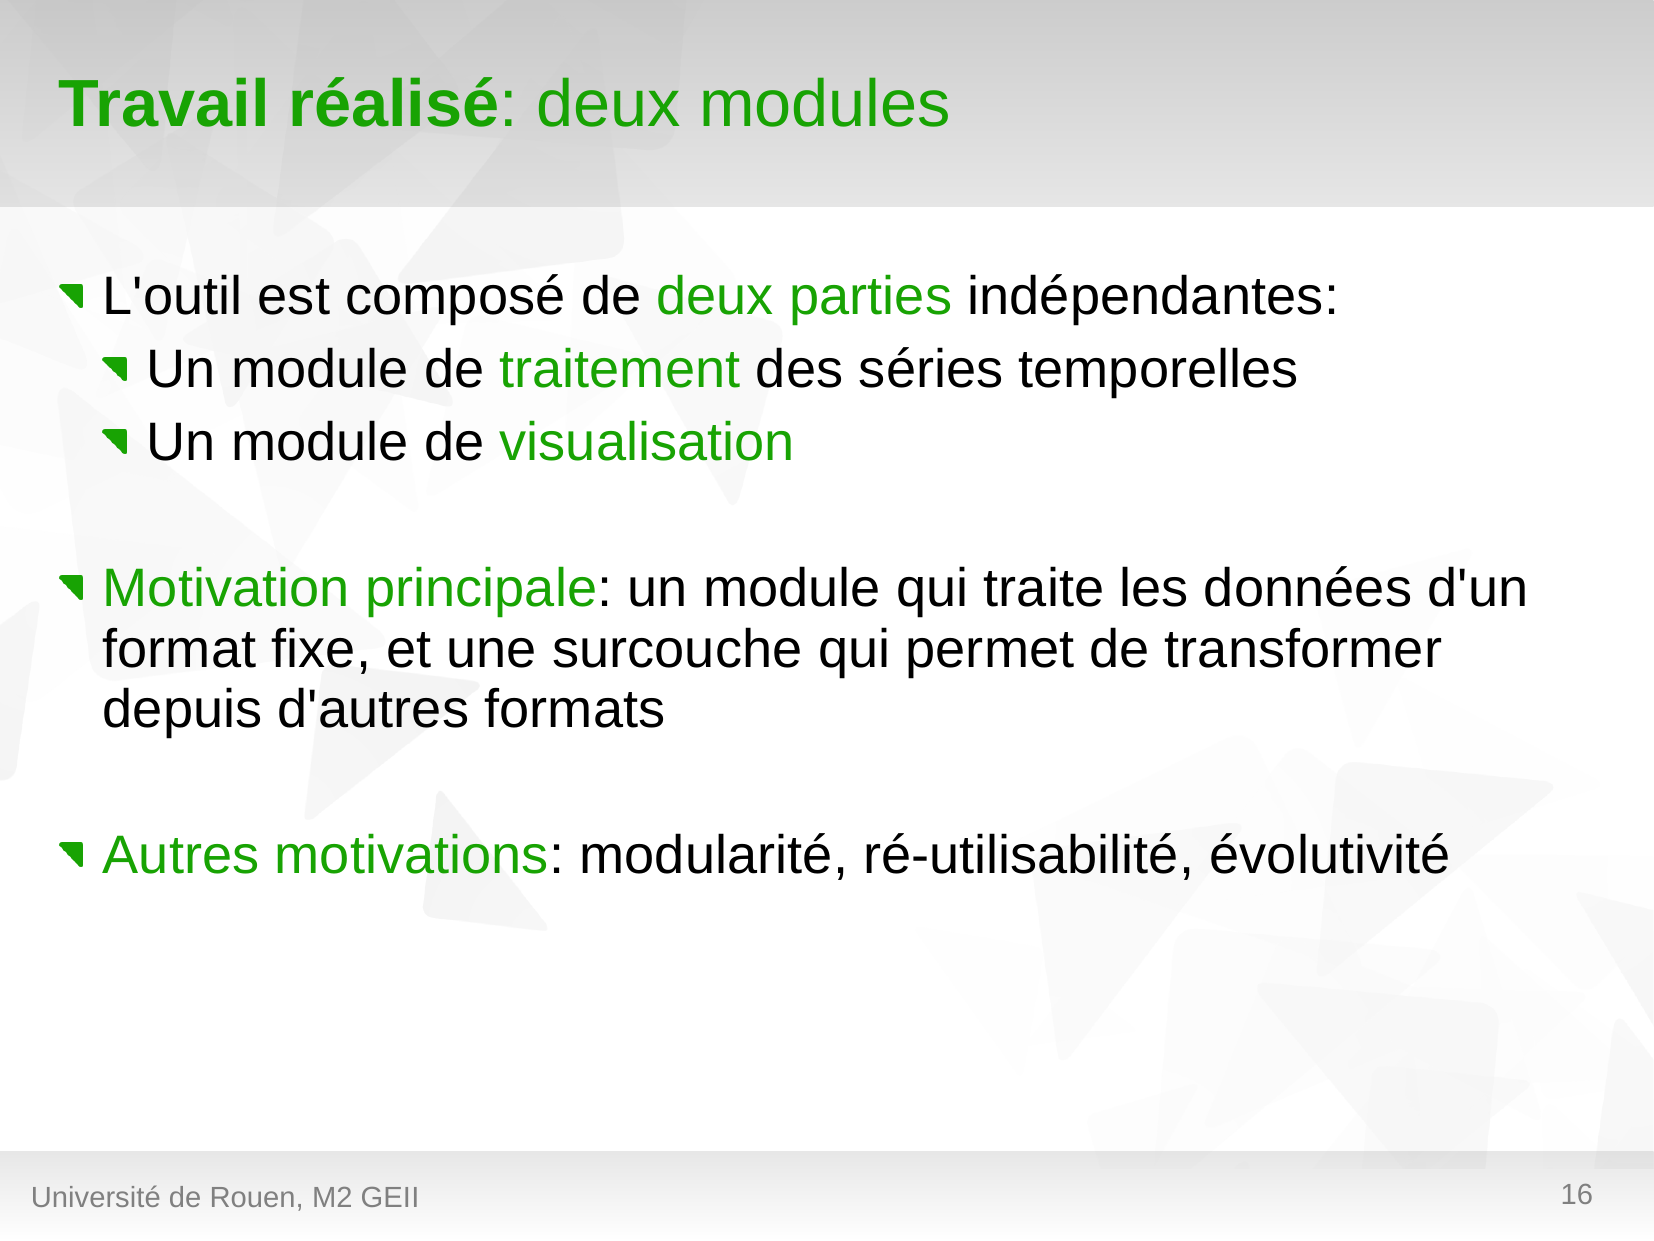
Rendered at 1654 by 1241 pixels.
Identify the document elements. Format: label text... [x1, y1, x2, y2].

list L'outil est composé de deux parties indépendantes: Un module de traitement des séries temporelles Un module de visualisation Motivation principale: un module qui traite les données d'un format fixe, et une surcouche qui permet de transformer depuis d'autres formats Autres motivations: modularité, ré-utilisabilité, évolutivité [59, 265, 1595, 986]
picture [0, 0, 783, 931]
picture [915, 548, 1654, 1169]
title Travail réalisé: deux modules [59, 29, 1595, 178]
